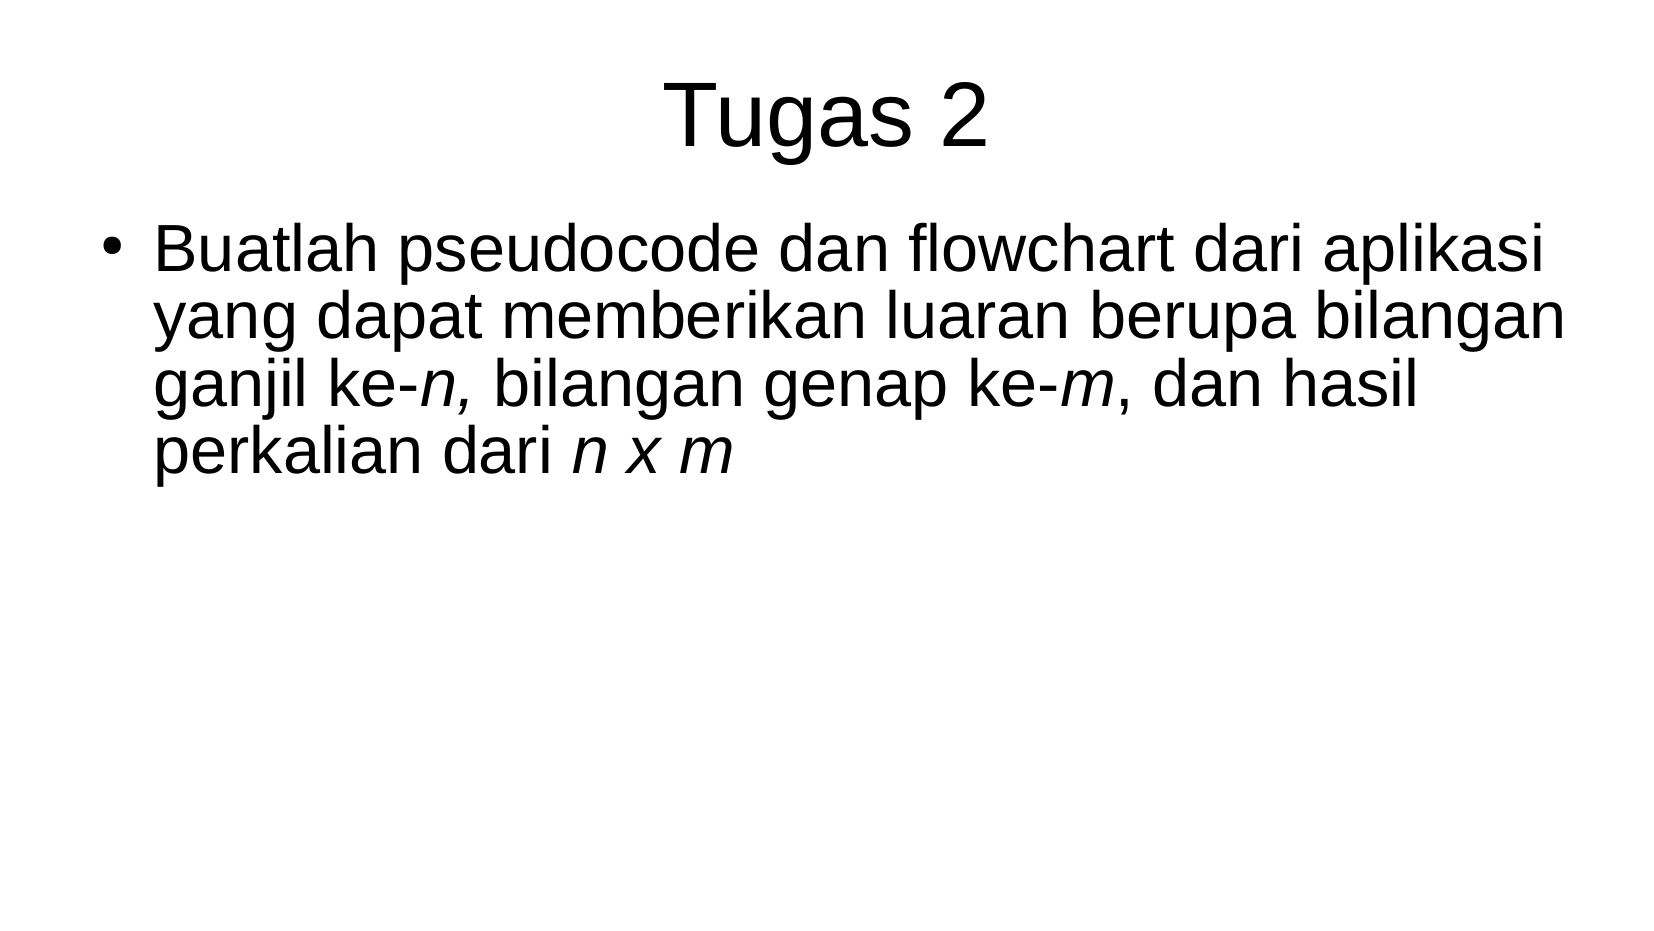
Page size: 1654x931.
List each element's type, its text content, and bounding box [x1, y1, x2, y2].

list Buatlah pseudocode dan flowchart dari aplikasi yang dapat memberikan luaran berupa bilangan ganjil ke-n, bilangan genap ke-m, dan hasil perkalian dari n x m [82, 217, 1571, 758]
title Tugas 2 [82, 37, 1571, 193]
